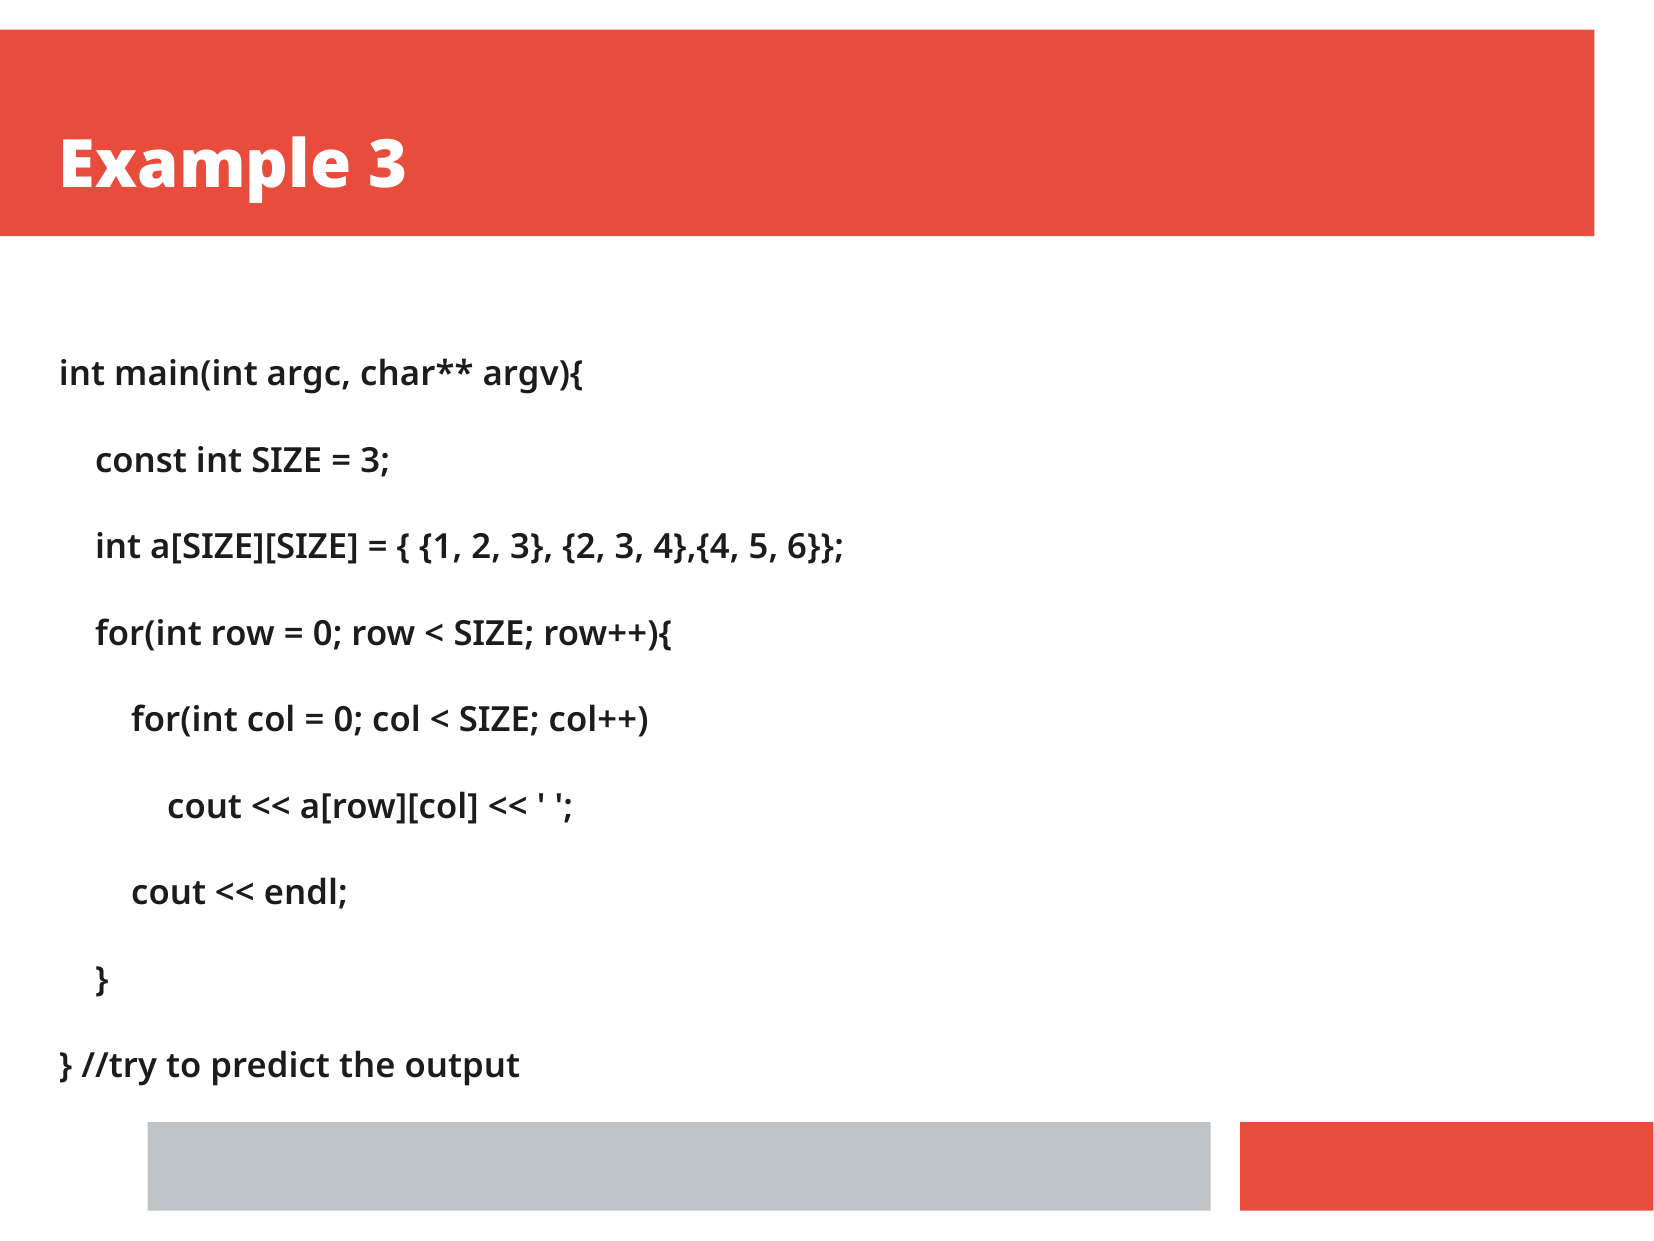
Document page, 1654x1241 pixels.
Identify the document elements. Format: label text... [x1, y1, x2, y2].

title Example 3 [59, 59, 1595, 207]
list int main(int argc, char** argv){ const int SIZE = 3; int a[SIZE][SIZE] = { {1, 2, 3}, {2, 3, 4},{4, 5, 6}}; for(int row = 0; row < SIZE; row++){ for(int col = 0; col < SIZE; col++) cout << a[row][col] << ' '; cout << endl; } } //try to predict the output [59, 324, 1565, 1093]
